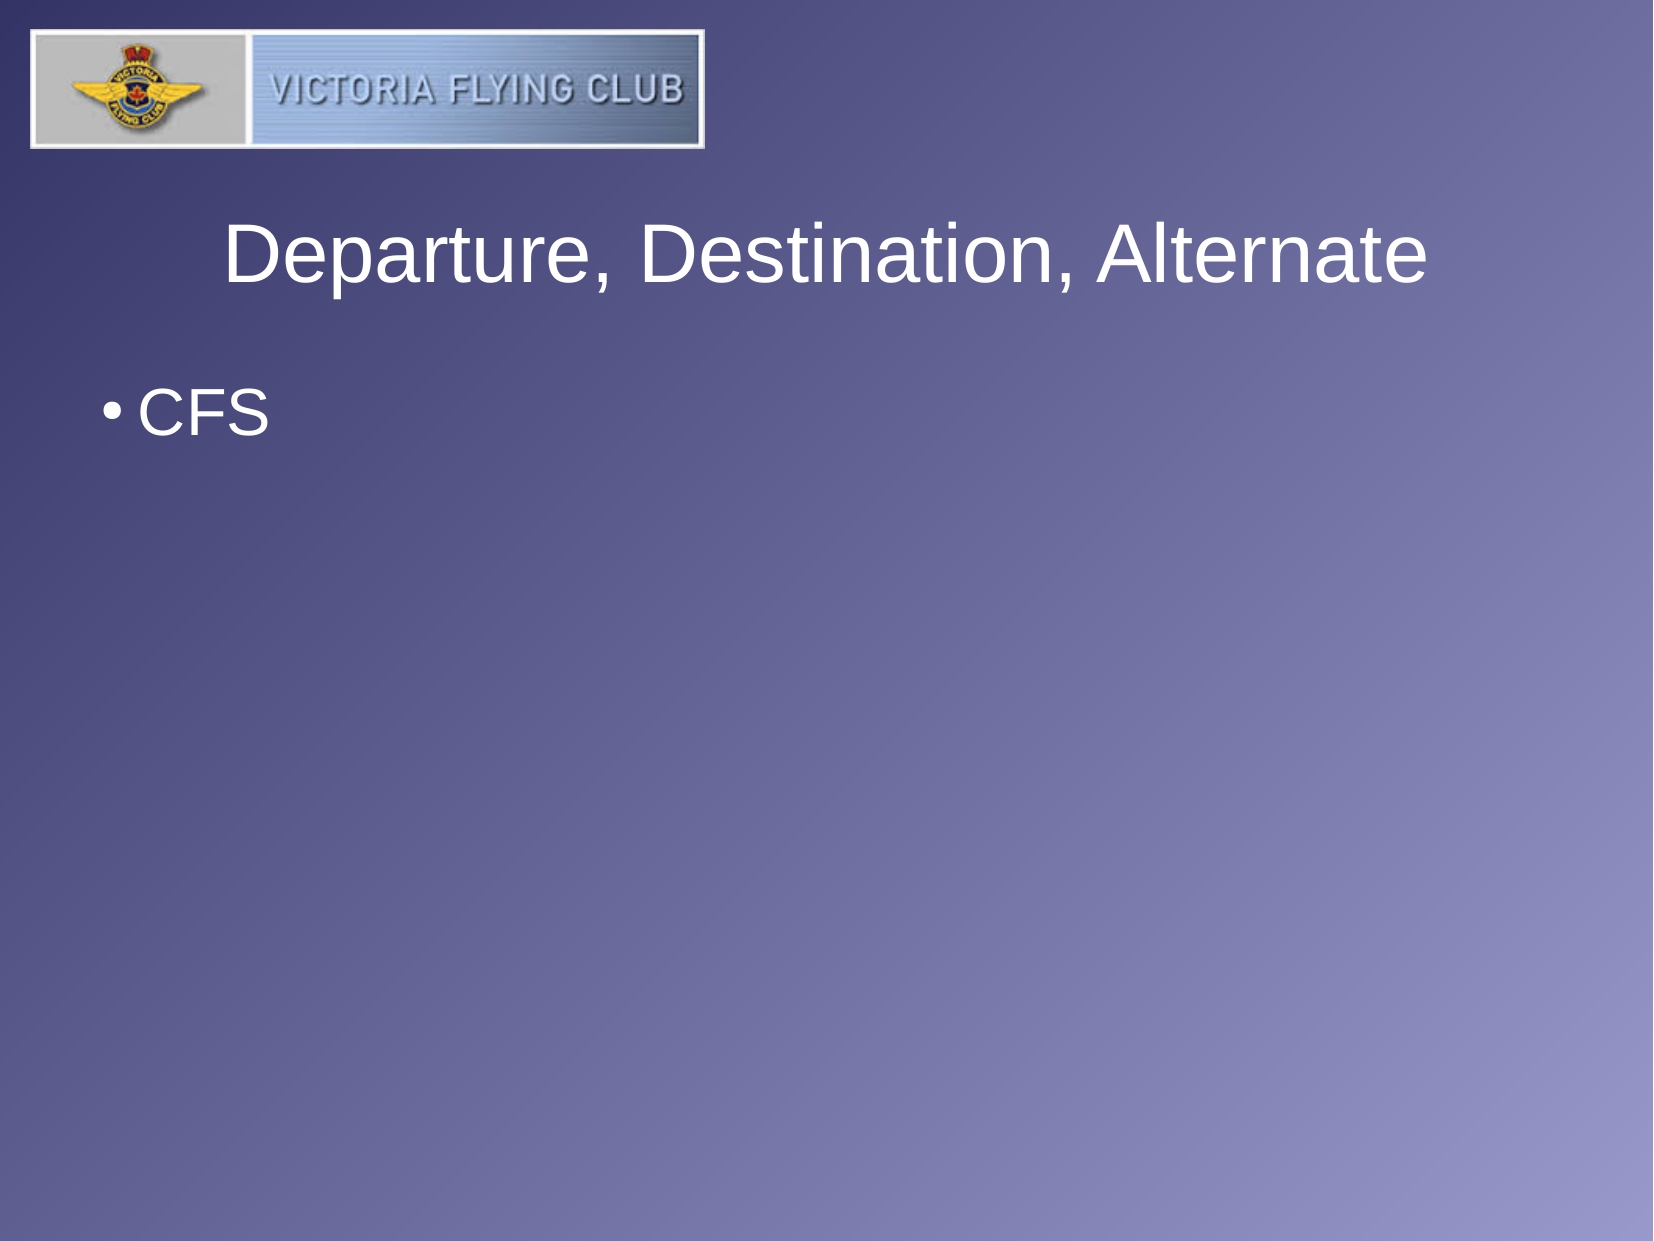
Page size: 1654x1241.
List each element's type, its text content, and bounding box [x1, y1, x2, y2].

picture [30, 29, 705, 149]
title Departure, Destination, Alternate [82, 150, 1571, 358]
list CFS [82, 375, 1571, 1095]
